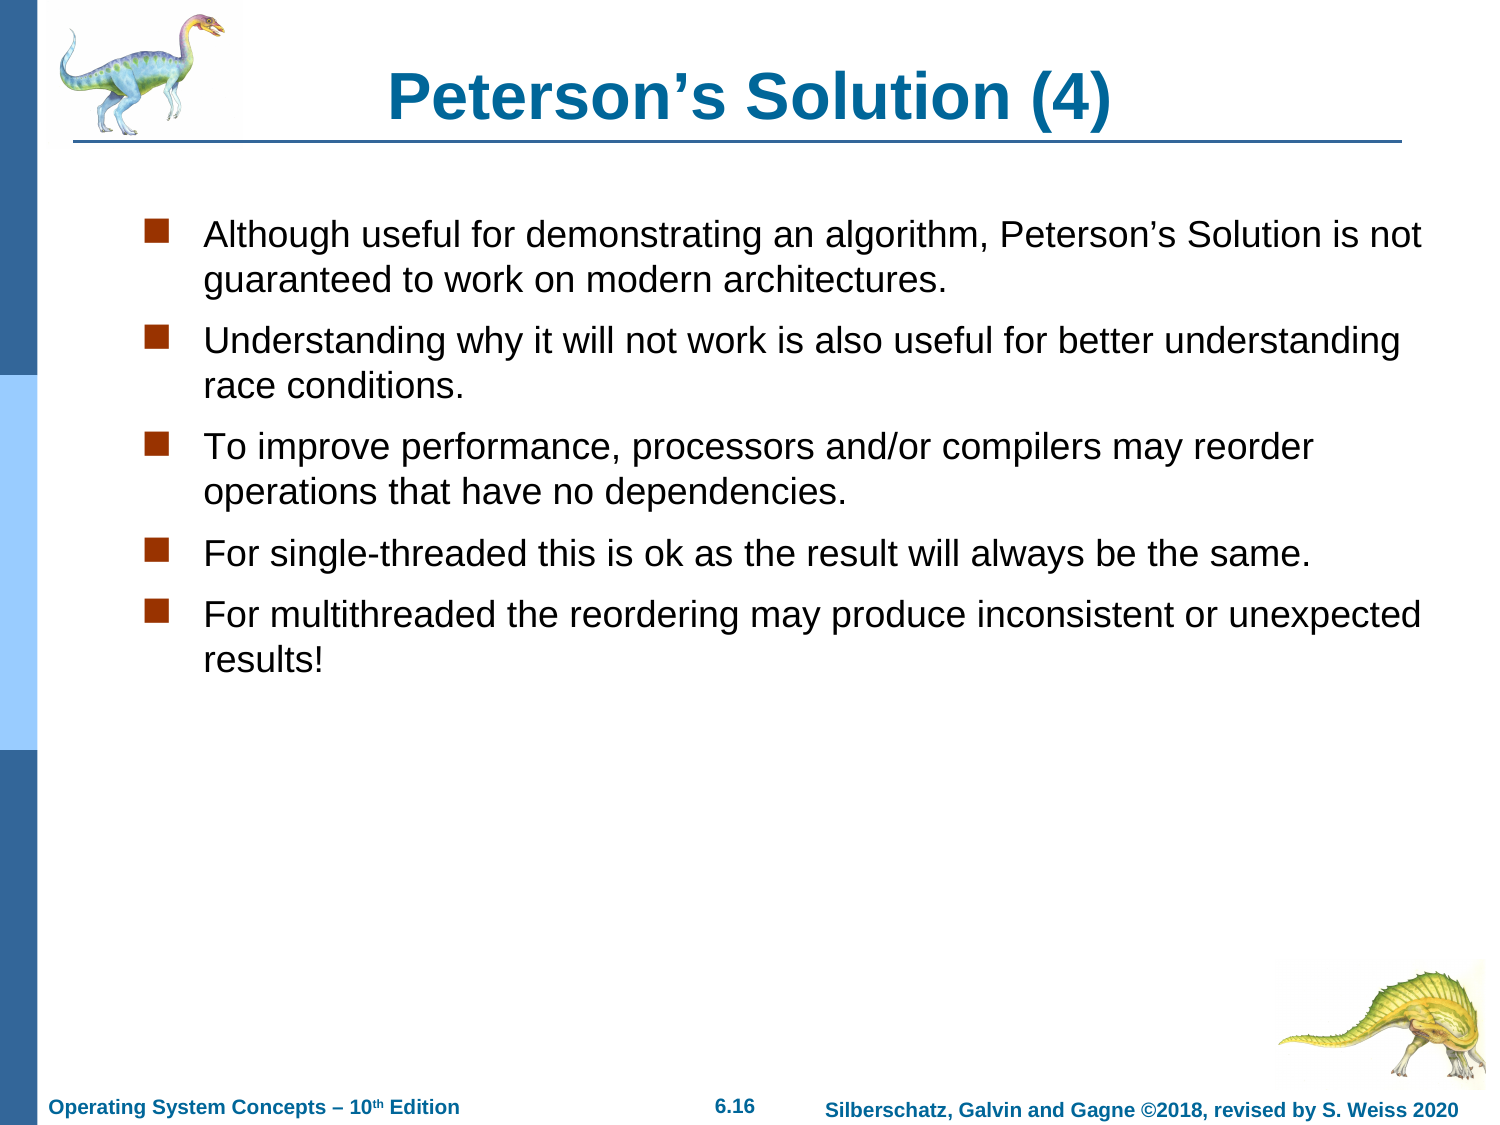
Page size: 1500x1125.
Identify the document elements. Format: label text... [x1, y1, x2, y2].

title Peterson’s Solution (4) [75, 45, 1426, 141]
picture [1275, 959, 1486, 1090]
list Although useful for demonstrating an algorithm, Peterson’s Solution is not guaranteed to work on modern architectures. Understanding why it will not work is also useful for better understanding race conditions. To improve performance, processors and/or compilers may reorder operations that have no dependencies. For single-threaded this is ok as the result will always be the same. For multithreaded the reordering may produce inconsistent or unexpected results! [132, 202, 1483, 946]
picture [46, 0, 243, 149]
